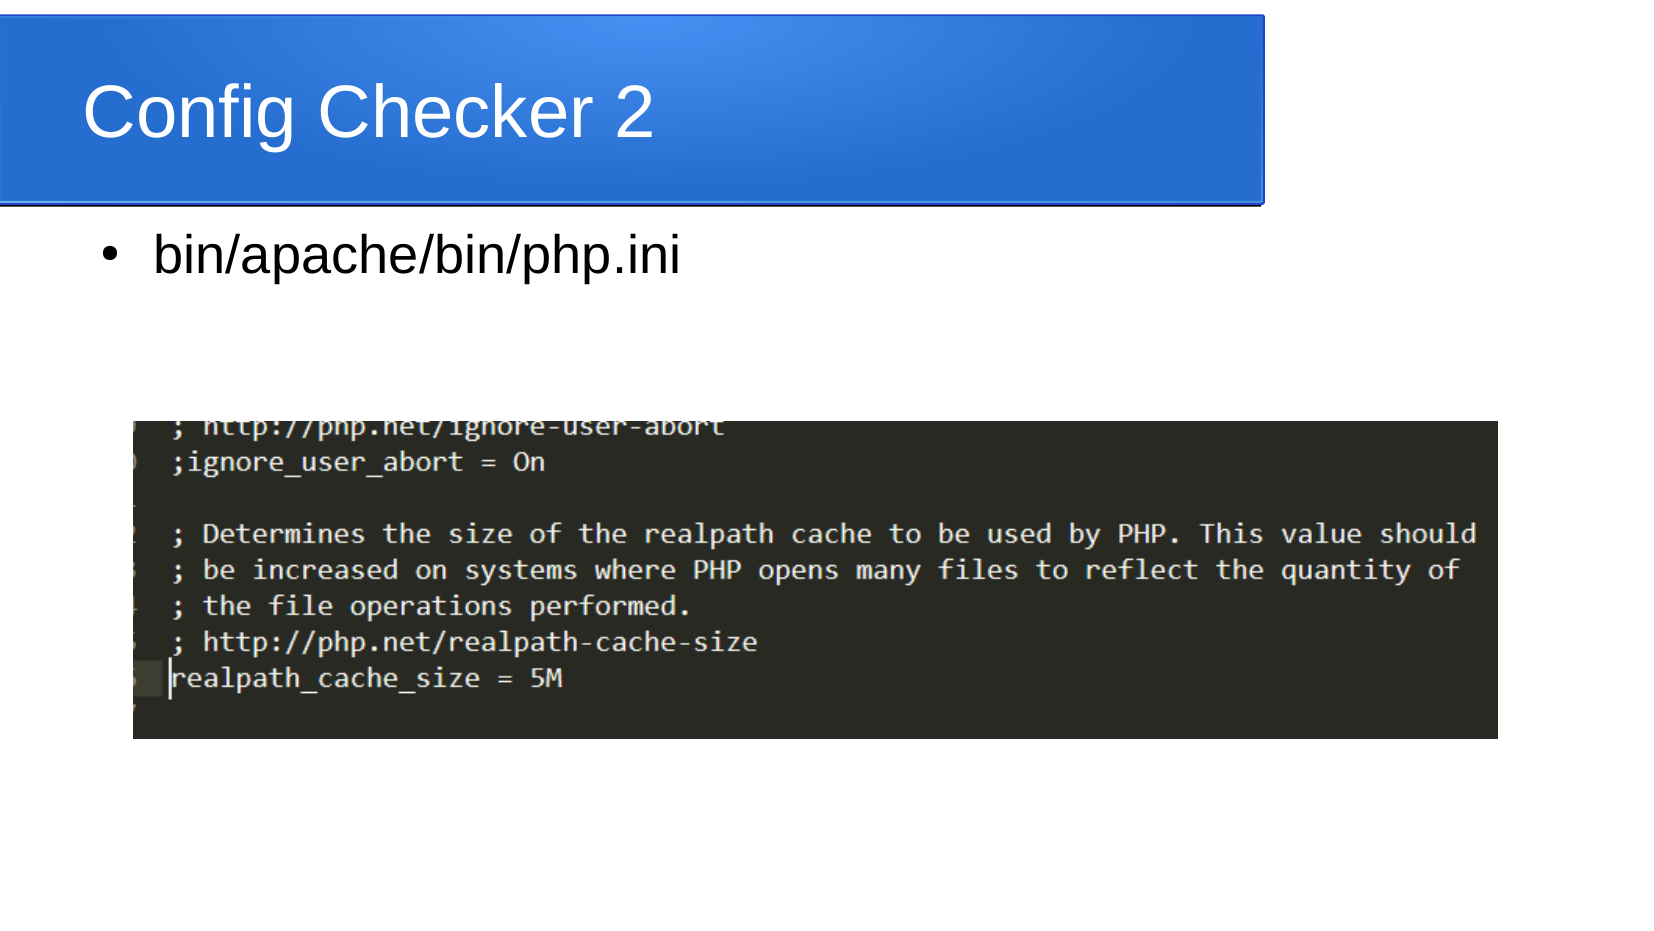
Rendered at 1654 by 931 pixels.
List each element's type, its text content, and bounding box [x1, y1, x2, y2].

picture [133, 421, 1498, 739]
title Config Checker 2 [82, 35, 1235, 189]
list bin/apache/bin/php.ini [82, 224, 1571, 764]
